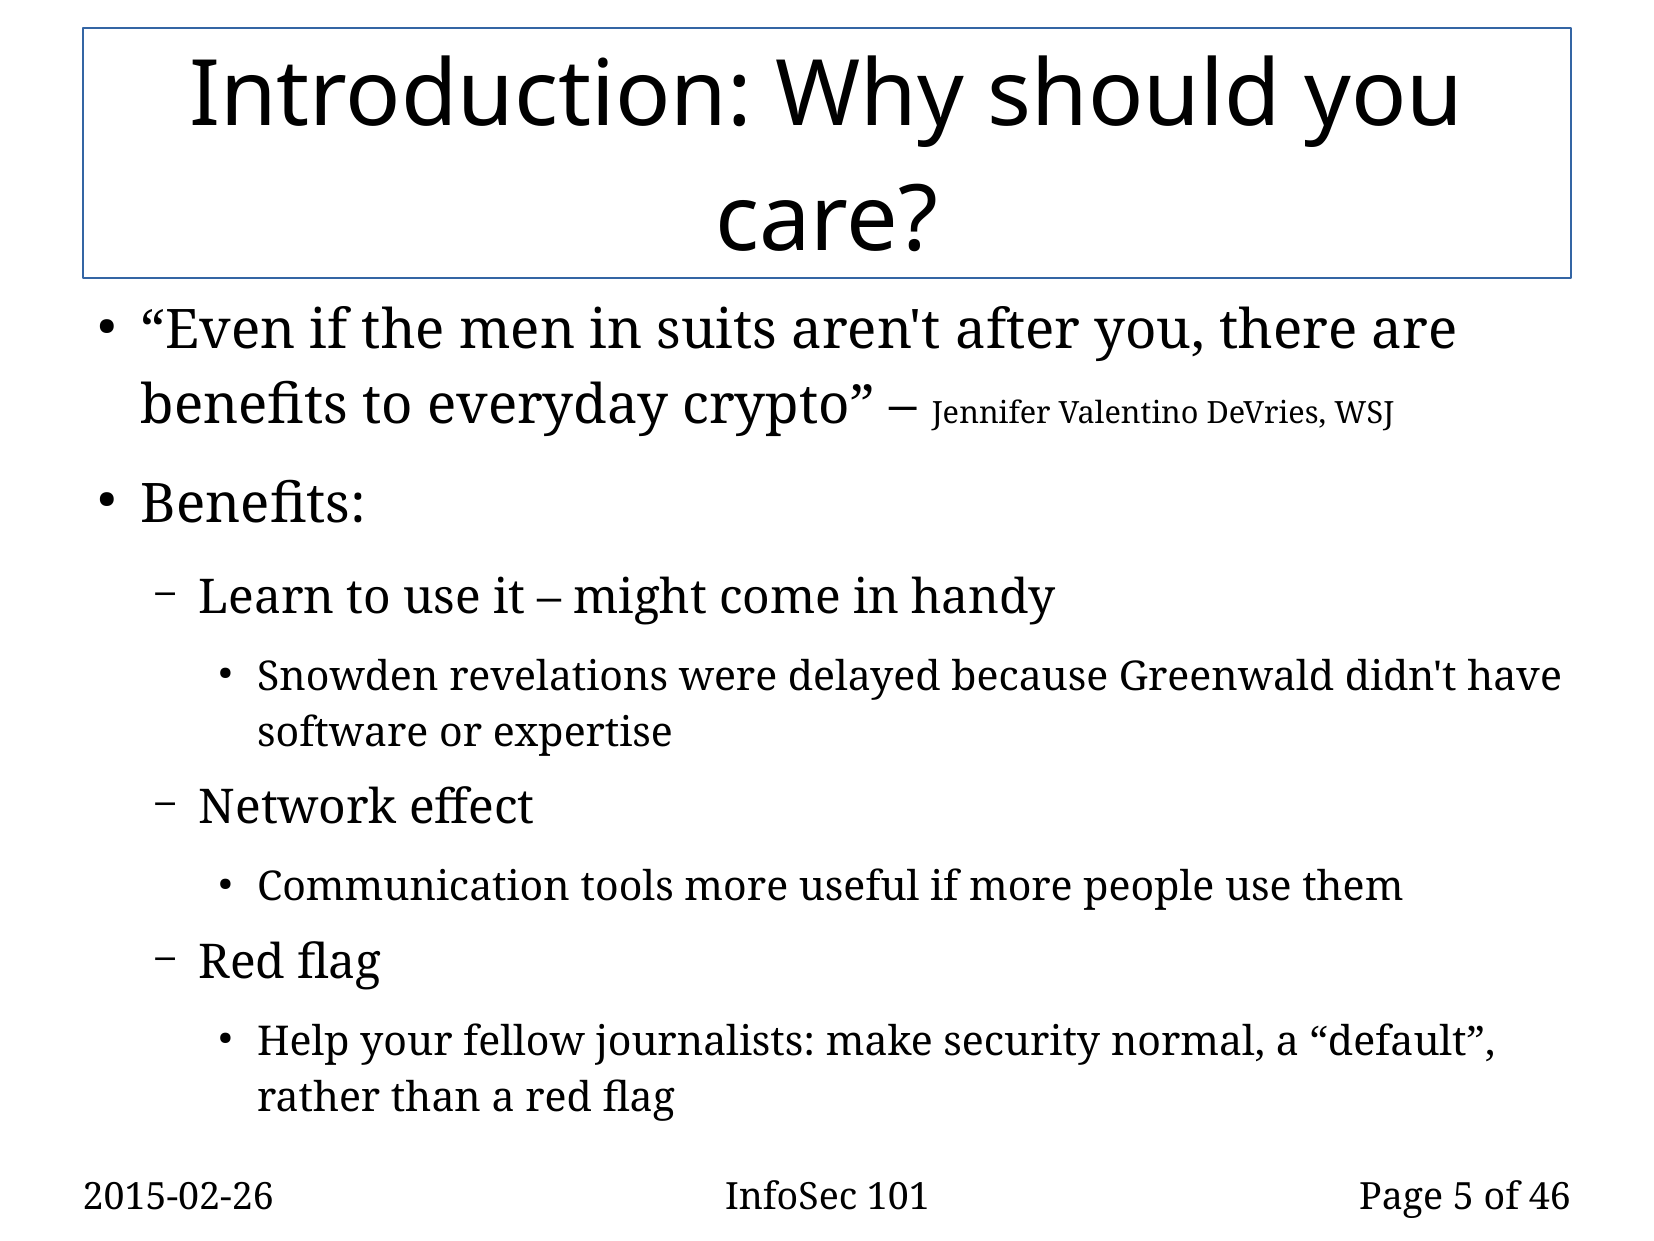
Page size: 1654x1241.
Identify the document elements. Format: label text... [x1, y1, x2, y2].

title Introduction: Why should you care? [82, 49, 1571, 257]
list “Even if the men in suits aren't after you, there are benefits to everyday crypto” – Jennifer Valentino DeVries, WSJ Benefits: Learn to use it – might come in handy Snowden revelations were delayed because Greenwald didn't have software or expertise Network effect Communication tools more useful if more people use them Red flag Help your fellow journalists: make security normal, a “default”, rather than a red flag [82, 290, 1571, 1126]
